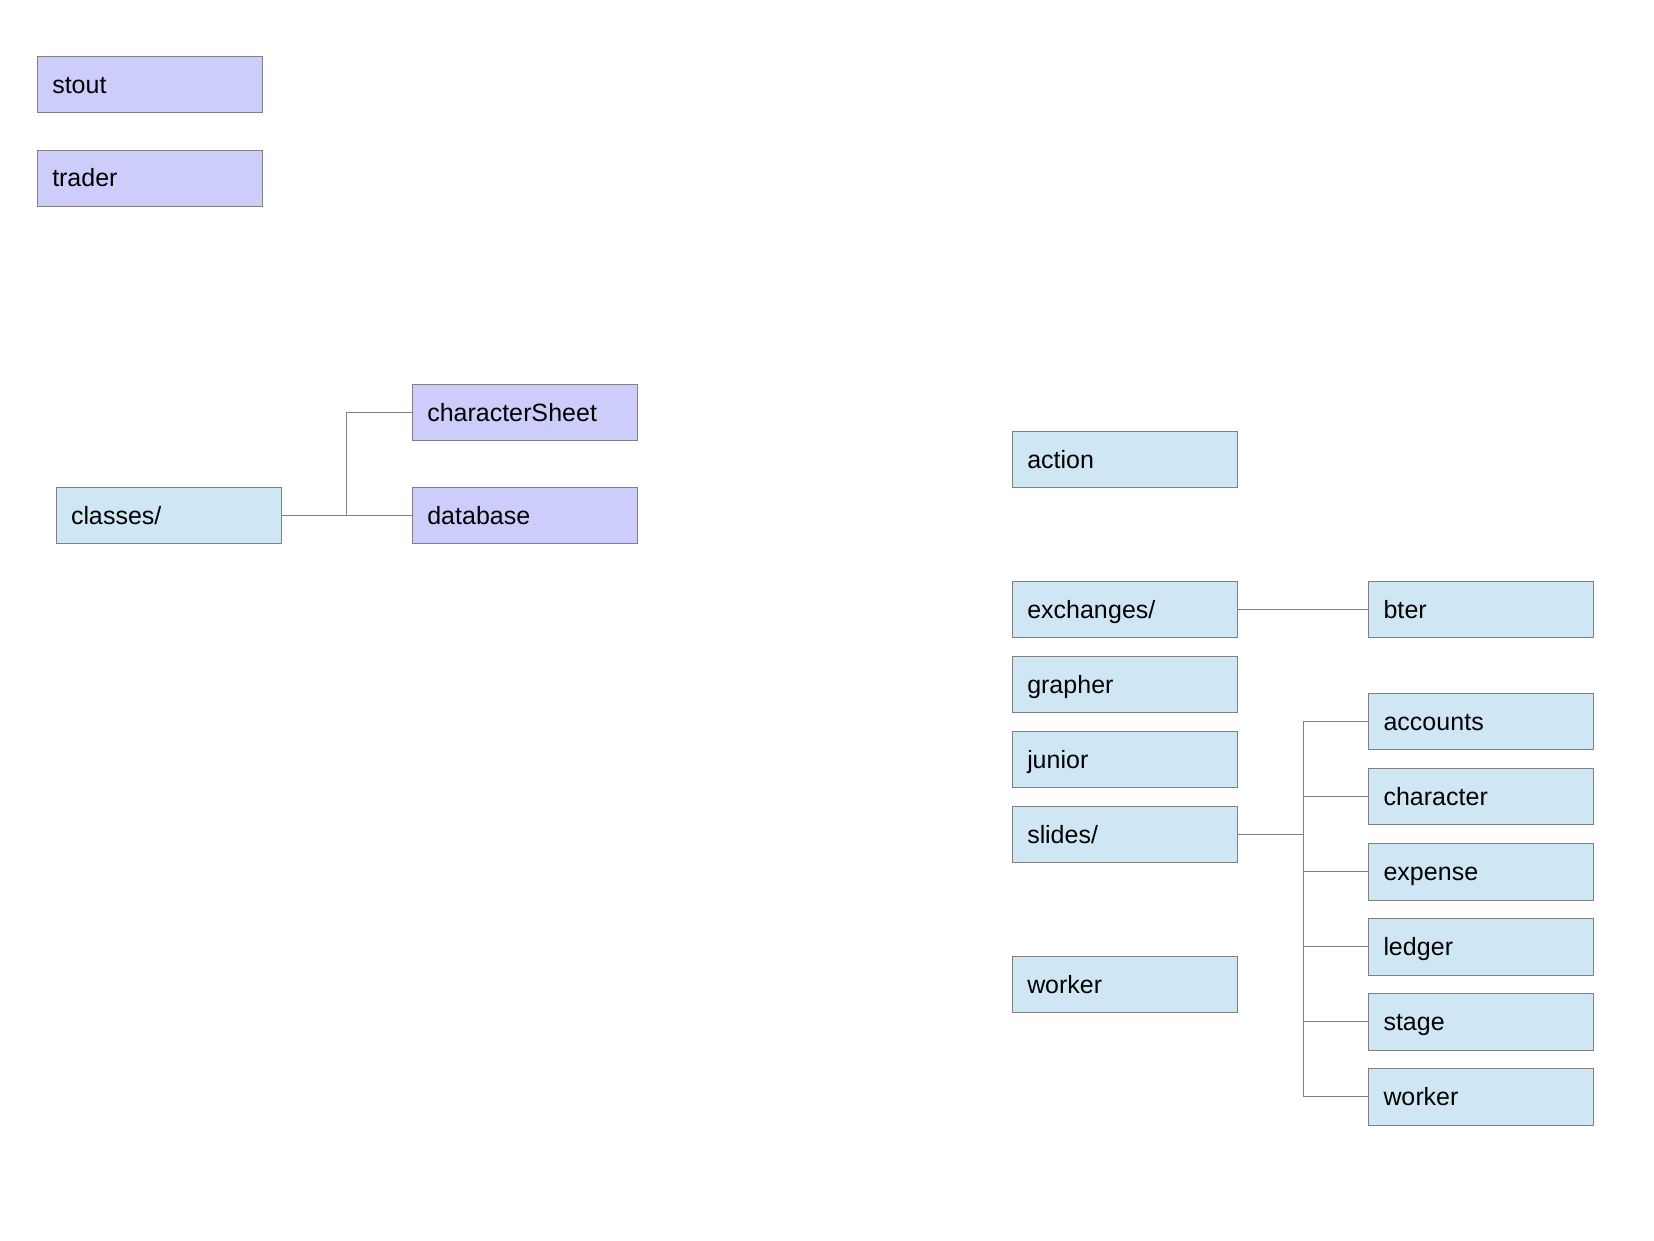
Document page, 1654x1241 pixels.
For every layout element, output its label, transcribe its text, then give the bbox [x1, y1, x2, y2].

text_box slides/ [1012, 806, 1238, 863]
text_box stage [1368, 993, 1594, 1051]
text_box grapher [1012, 656, 1238, 713]
text_box stout [37, 56, 263, 113]
text_box action [1012, 431, 1238, 488]
text_box ledger [1368, 918, 1594, 976]
text_box character [1368, 768, 1594, 825]
text_box exchanges/ [1012, 581, 1238, 638]
text_box accounts [1368, 693, 1594, 750]
text_box bter [1368, 581, 1594, 638]
text_box worker [1368, 1068, 1594, 1126]
text_box worker [1012, 956, 1238, 1013]
text_box expense [1368, 843, 1594, 901]
text_box classes/ [56, 487, 282, 544]
text_box characterSheet [412, 384, 638, 441]
text_box database [412, 487, 638, 544]
text_box trader [37, 150, 263, 207]
text_box junior [1012, 731, 1238, 788]
